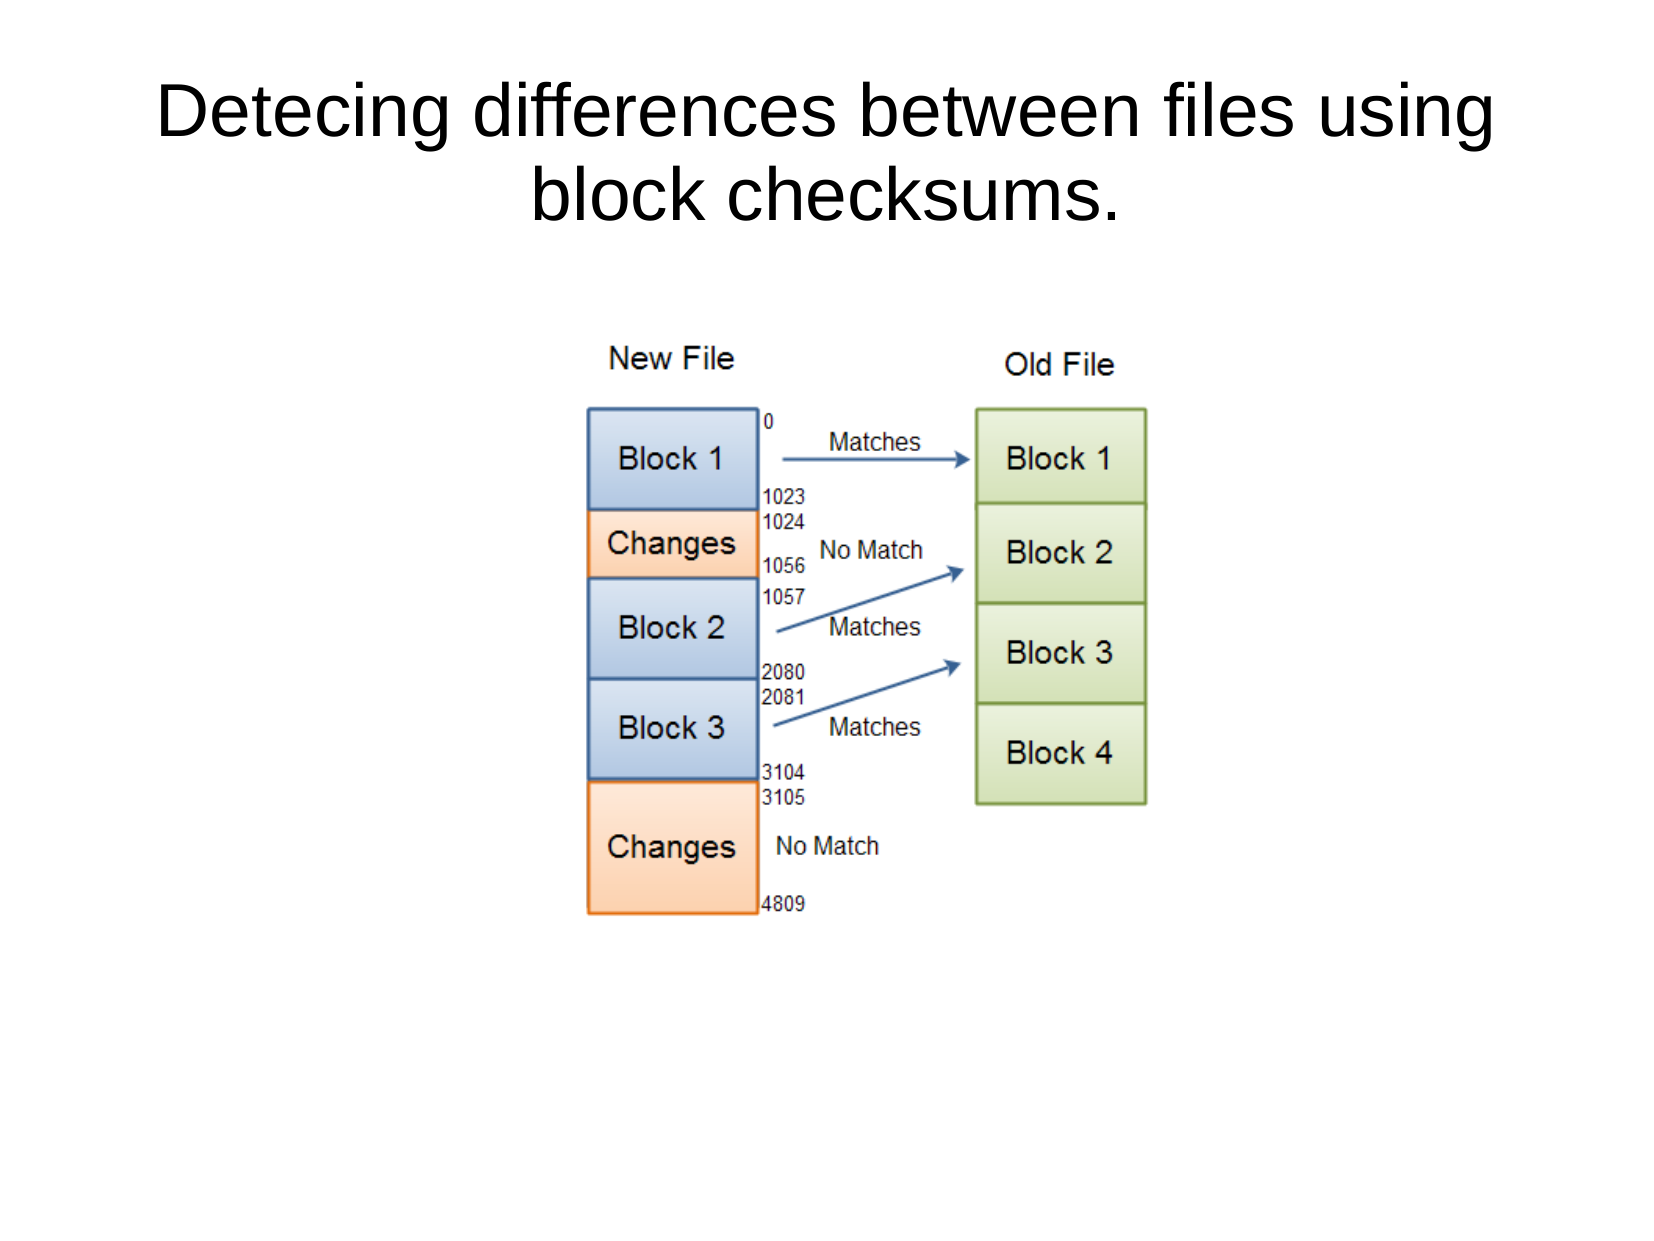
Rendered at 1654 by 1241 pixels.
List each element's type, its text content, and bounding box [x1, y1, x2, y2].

title Detecing differences between files using block checksums. [82, 49, 1571, 257]
picture [560, 332, 1167, 938]
